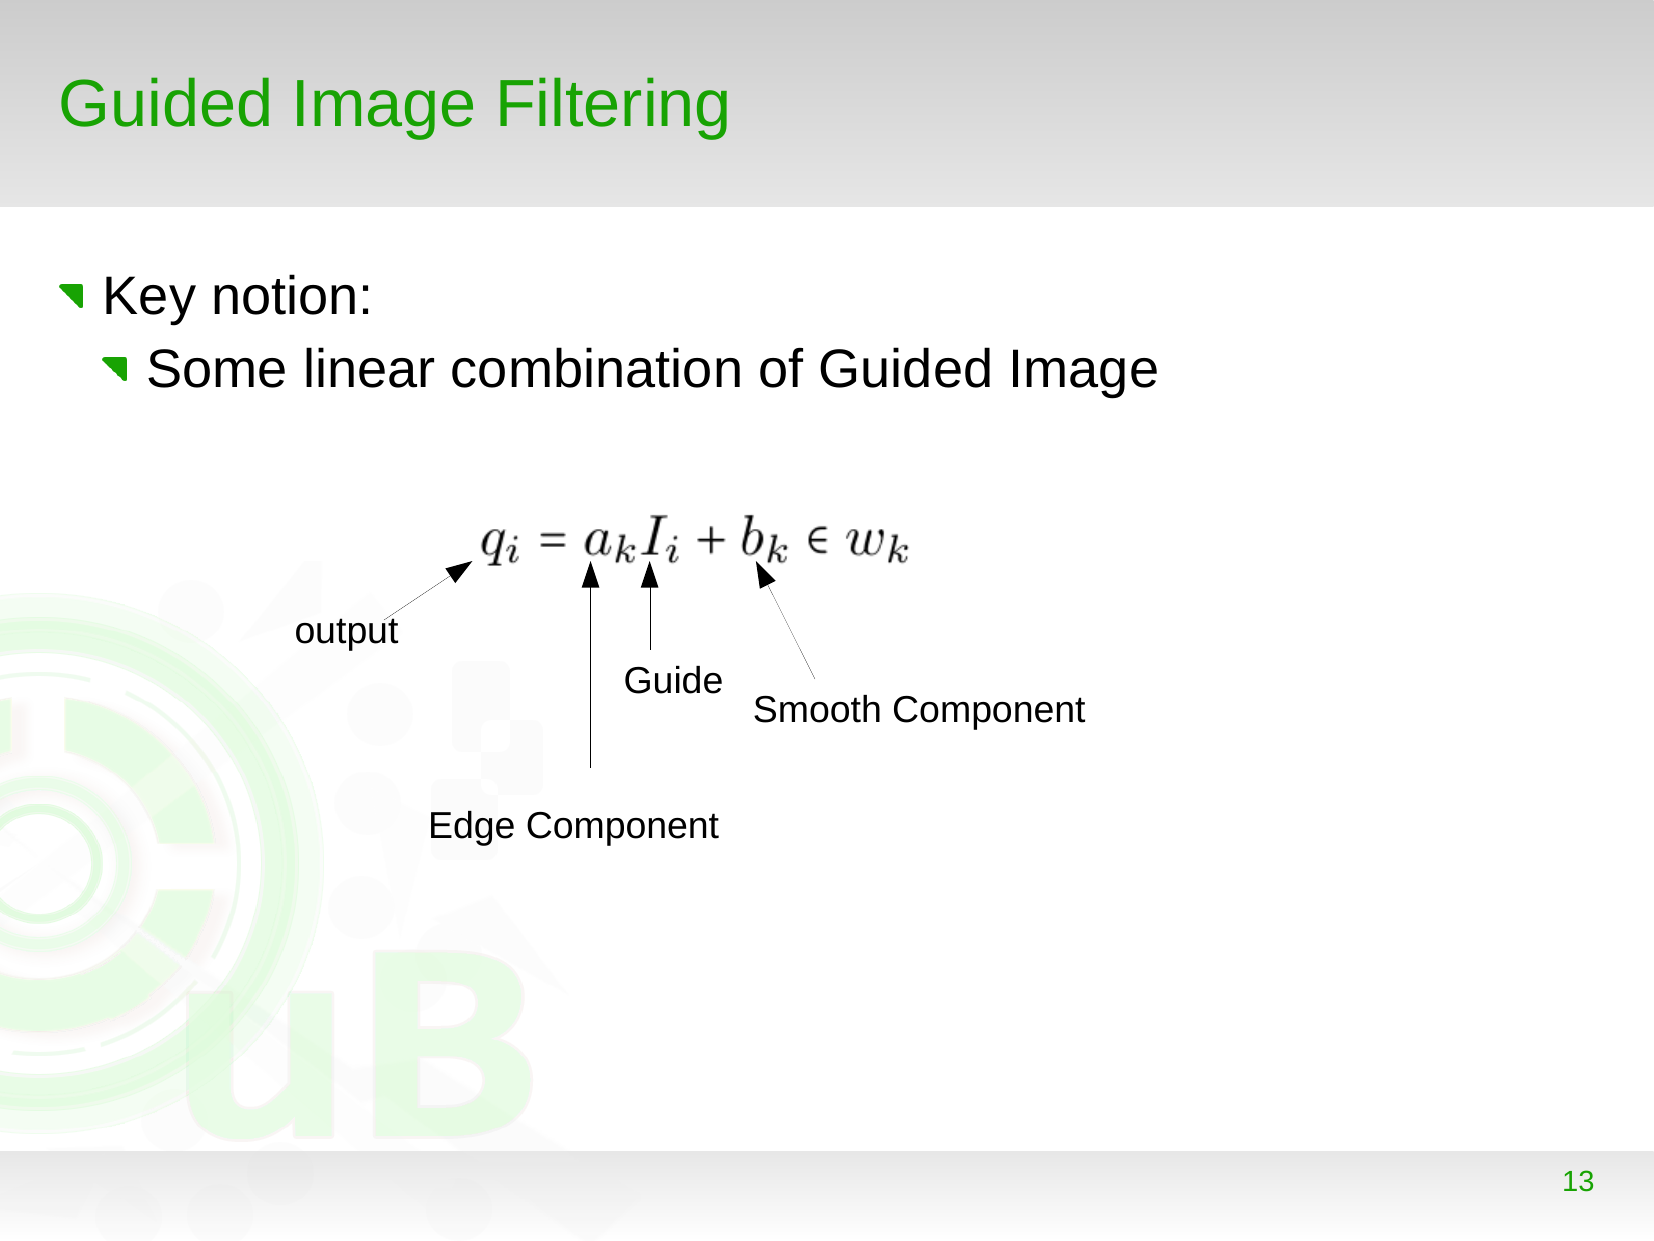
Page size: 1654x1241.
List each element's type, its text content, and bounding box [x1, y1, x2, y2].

title Guided Image Filtering [59, 29, 1595, 178]
list Key notion: Some linear combination of Guided Image [59, 265, 1595, 986]
text_box Smooth Component [738, 681, 1101, 739]
text_box Guide [608, 651, 739, 709]
picture [472, 506, 917, 591]
text_box Edge Component [413, 797, 735, 855]
text_box output [279, 602, 414, 660]
